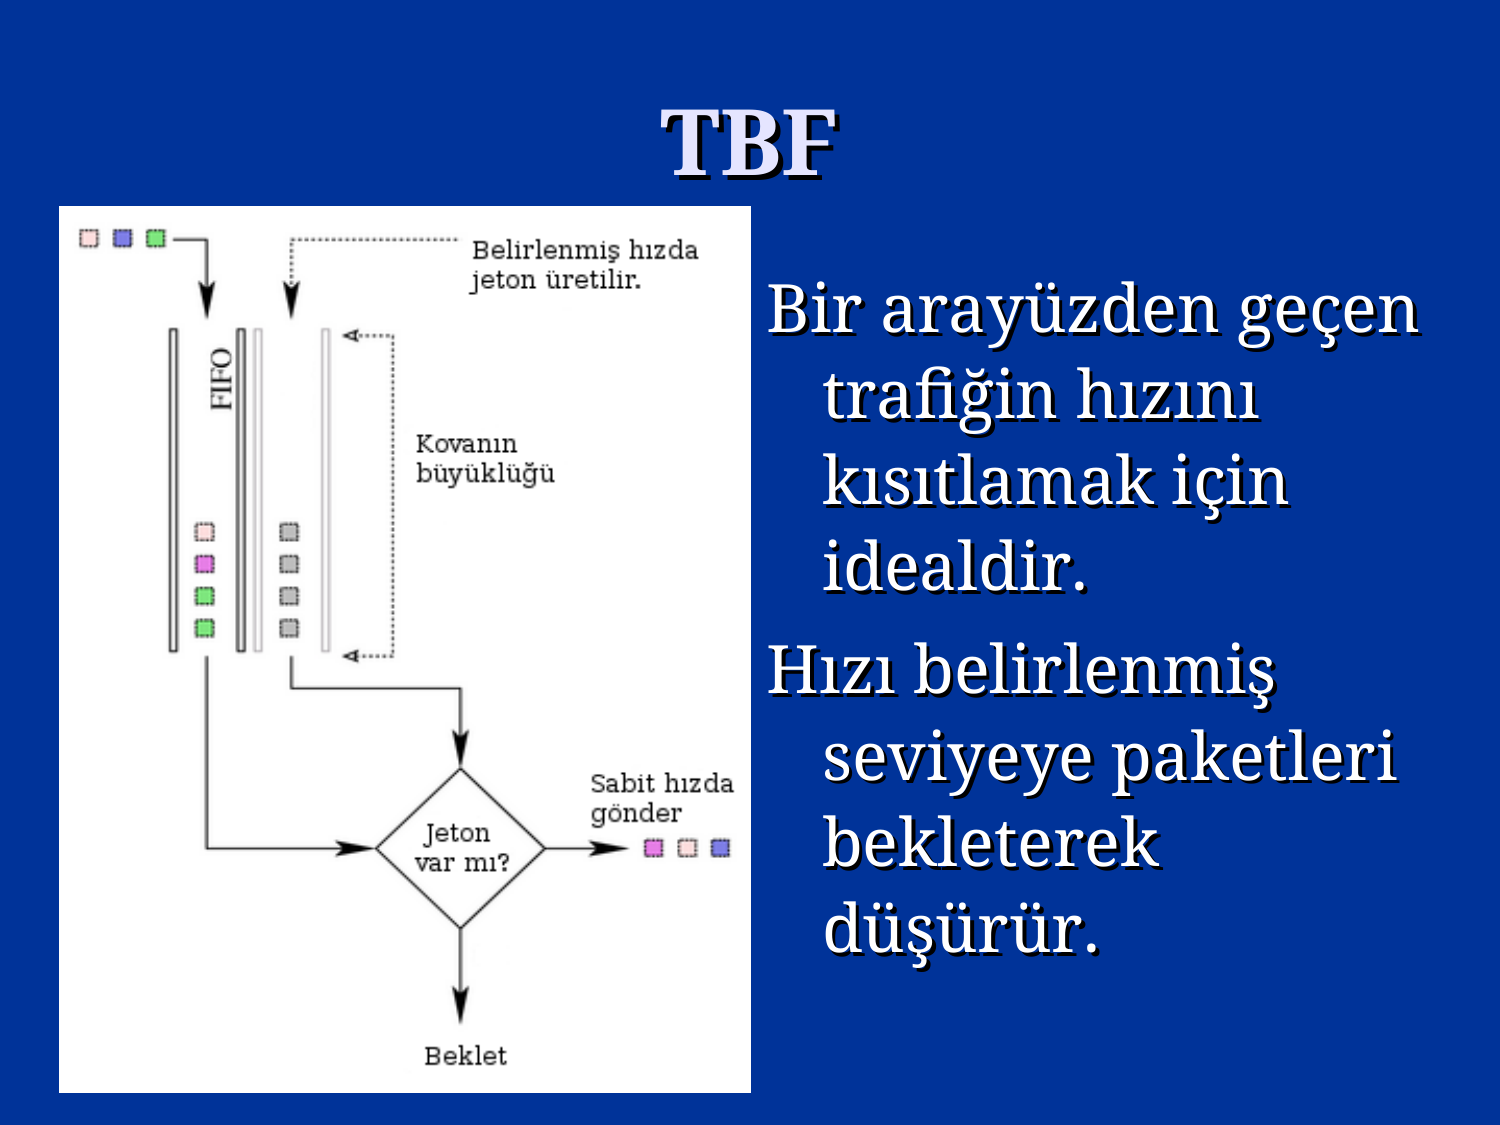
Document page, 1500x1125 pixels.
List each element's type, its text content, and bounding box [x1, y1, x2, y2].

title TBF [74, 31, 1425, 246]
list Bir arayüzden geçen trafiğin hızını kısıtlamak için idealdir. Hızı belirlenmiş seviyeye paketleri bekleterek düşürür. [766, 263, 1425, 1006]
picture [59, 206, 751, 1093]
